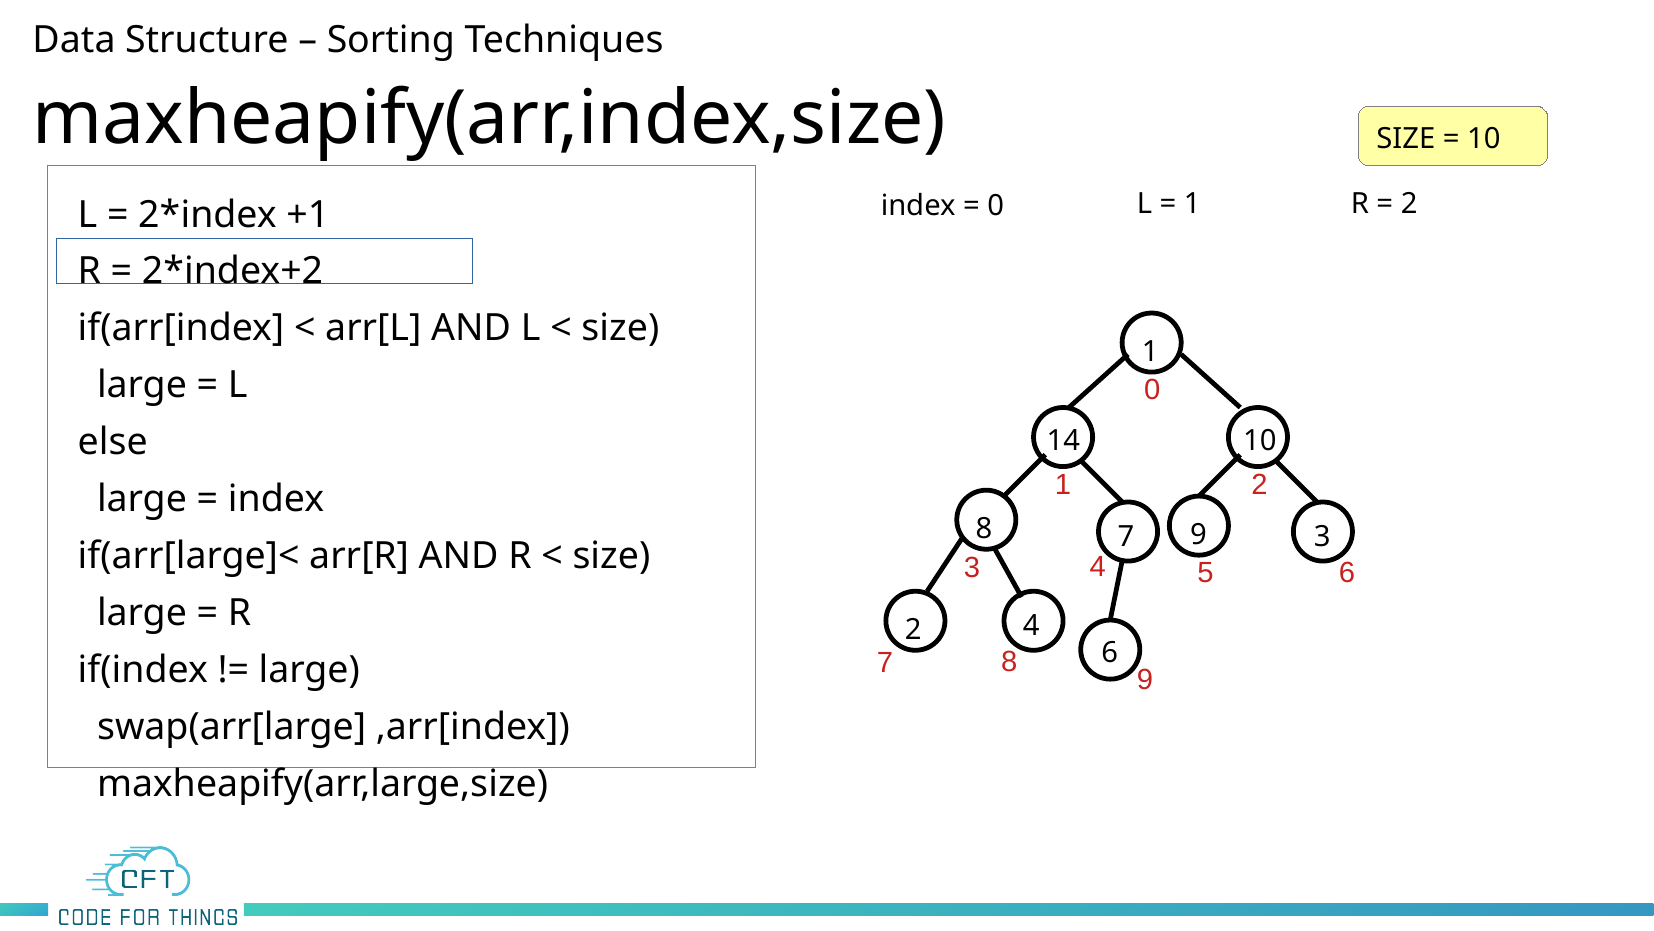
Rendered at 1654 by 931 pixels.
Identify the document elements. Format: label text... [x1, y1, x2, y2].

text_box [1057, 602, 1064, 639]
text_box [1293, 514, 1299, 549]
text_box [1095, 620, 1126, 624]
title Data Structure – Sorting Techniques maxheapify(arr,index,size) [32, 12, 1184, 166]
text_box [964, 490, 1009, 500]
text_box [1244, 407, 1272, 411]
text_box [893, 591, 938, 601]
text_box L = 1 [1086, 175, 1239, 225]
text_box [1176, 496, 1221, 506]
text_box 5 [1182, 548, 1229, 597]
text_box [885, 605, 890, 636]
text_box [1121, 557, 1144, 562]
text_box [1307, 557, 1324, 562]
text_box [315, 733, 325, 737]
text_box SIZE = 10 [1361, 110, 1542, 160]
text_box 4 [1074, 542, 1121, 591]
text_box [1098, 517, 1102, 542]
text_box [1348, 515, 1353, 548]
text_box [1033, 647, 1048, 651]
text_box 8 [960, 500, 1010, 550]
text_box 10 [1228, 411, 1296, 461]
text_box [1306, 501, 1340, 507]
text_box 8 [986, 638, 1033, 686]
text_box 6 [1086, 624, 1135, 674]
text_box [1080, 632, 1086, 667]
text_box 1 [1119, 322, 1187, 373]
text_box [1003, 605, 1008, 636]
text_box 3 [1299, 507, 1348, 557]
text_box [1093, 674, 1127, 680]
text_box 4 [1008, 597, 1057, 647]
text_box 2 [890, 601, 939, 651]
text_box [1151, 512, 1158, 551]
text_box index = 0 [830, 177, 1075, 227]
text_box [172, 733, 182, 737]
text_box [1358, 106, 1548, 166]
text_box [1049, 407, 1077, 411]
text_box [1010, 502, 1016, 538]
text_box 9 [1175, 506, 1224, 556]
picture [59, 846, 237, 925]
text_box 14 [1031, 411, 1099, 461]
text_box [1224, 510, 1229, 542]
text_box R = 2 [1300, 175, 1457, 225]
text_box L = 2*index +1 R = 2*index+2 if(arr[index] < arr[L] AND L < size) large = L else large = index if(arr[large]< arr[R] AND R < size) large = R if(index != large) swap(arr[large] ,arr[index]) maxheapify(arr,large,size) [53, 179, 756, 733]
text_box 7 [1102, 507, 1151, 557]
text_box [47, 166, 756, 768]
text_box 2 [1236, 460, 1283, 509]
text_box [956, 506, 960, 534]
text_box [1135, 633, 1140, 666]
text_box 1 [1039, 460, 1086, 509]
text_box 7 [862, 638, 909, 686]
text_box 3 [949, 543, 996, 592]
text_box 0 [1129, 365, 1176, 414]
text_box 6 [1324, 548, 1371, 597]
text_box [1130, 312, 1173, 322]
text_box [489, 733, 499, 737]
text_box [1023, 591, 1052, 597]
text_box [1111, 501, 1145, 507]
text_box 3 [949, 543, 955, 552]
text_box 9 [1122, 655, 1168, 704]
text_box [1169, 508, 1175, 543]
text_box [939, 602, 946, 639]
